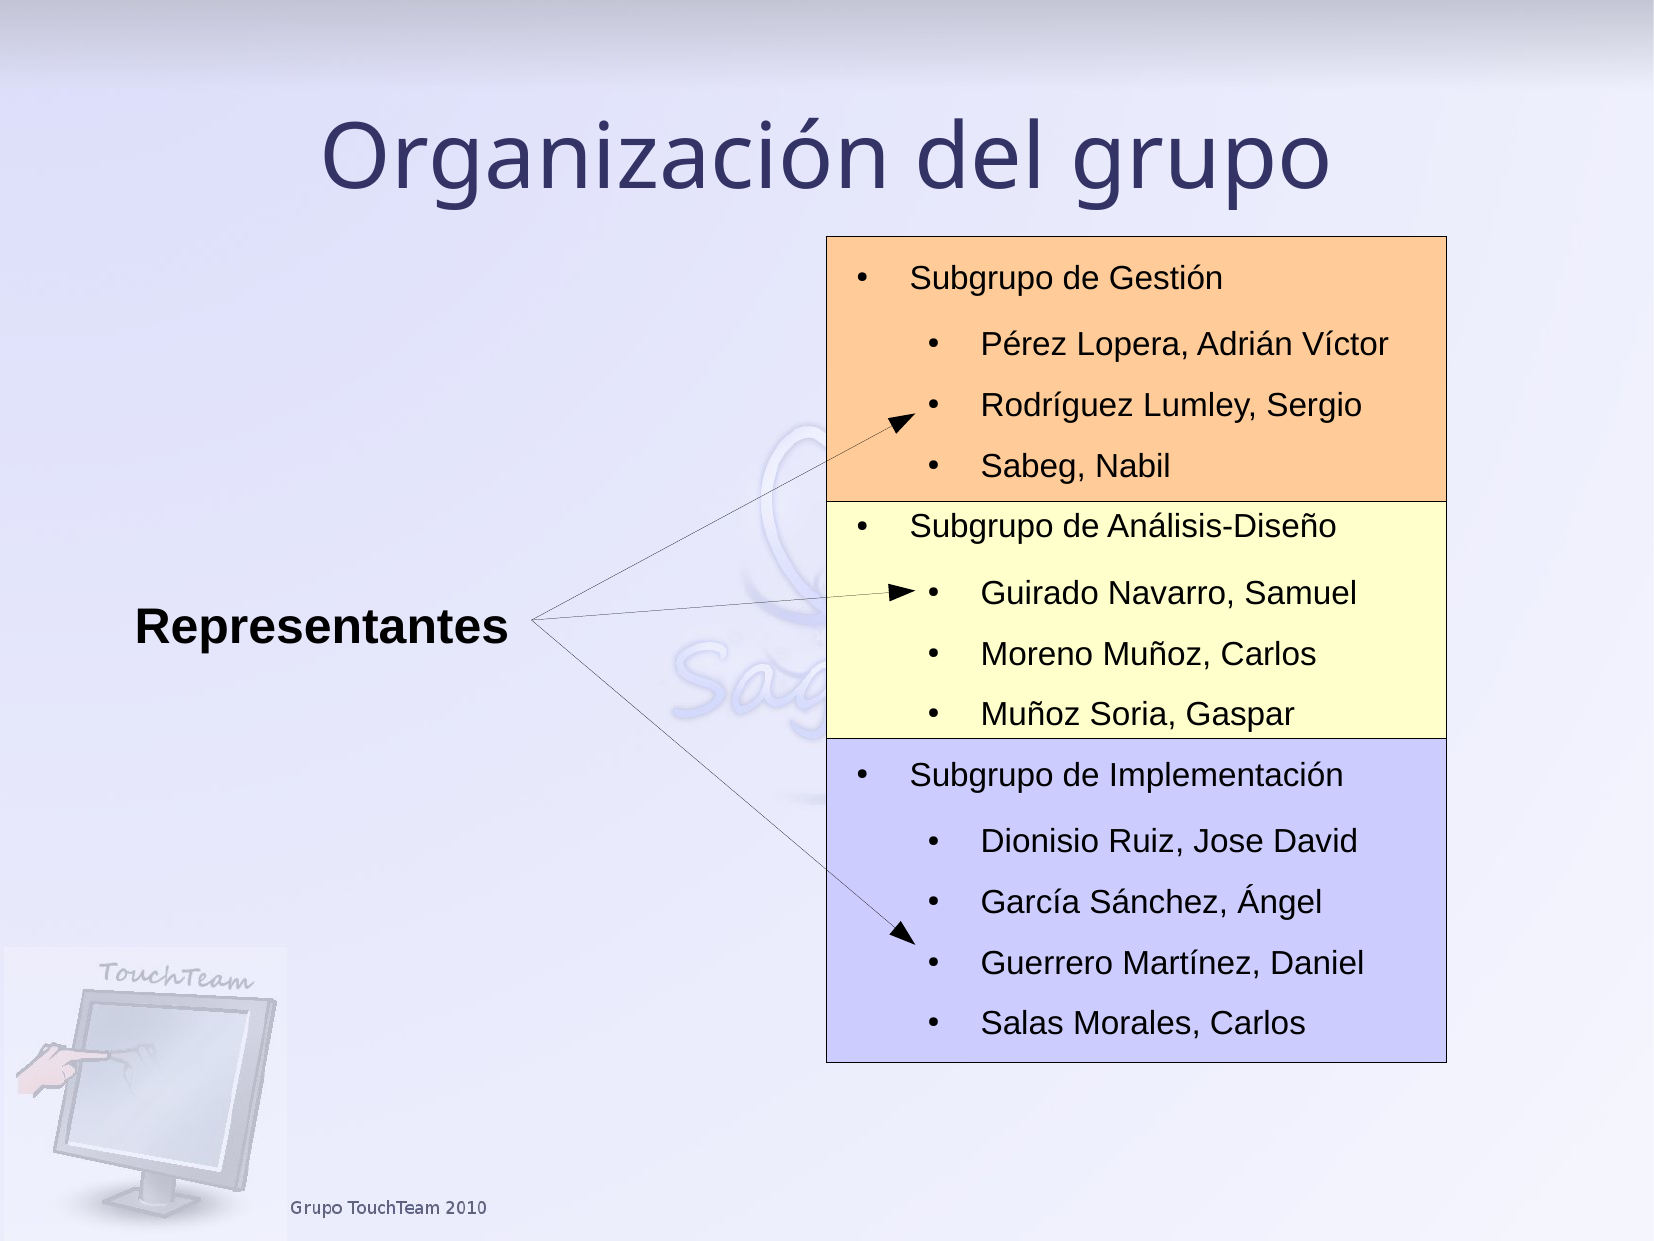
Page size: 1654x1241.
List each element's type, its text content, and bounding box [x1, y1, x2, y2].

text_box [826, 250, 1447, 1063]
picture [0, 0, 1654, 1241]
list Subgrupo de Gestión Pérez Lopera, Adrián Víctor Rodríguez Lumley, Sergio Sabeg, Nabil Subgrupo de Análisis-Diseño Guirado Navarro, Samuel Moreno Muñoz, Carlos Muñoz Soria, Gaspar Subgrupo de Implementación Dionisio Ruiz, Jose David García Sánchez, Ángel Guerrero Martínez, Daniel Salas Morales, Carlos [838, 259, 1565, 1123]
title Organización del grupo [82, 56, 1571, 250]
text_box Representantes [119, 590, 525, 663]
